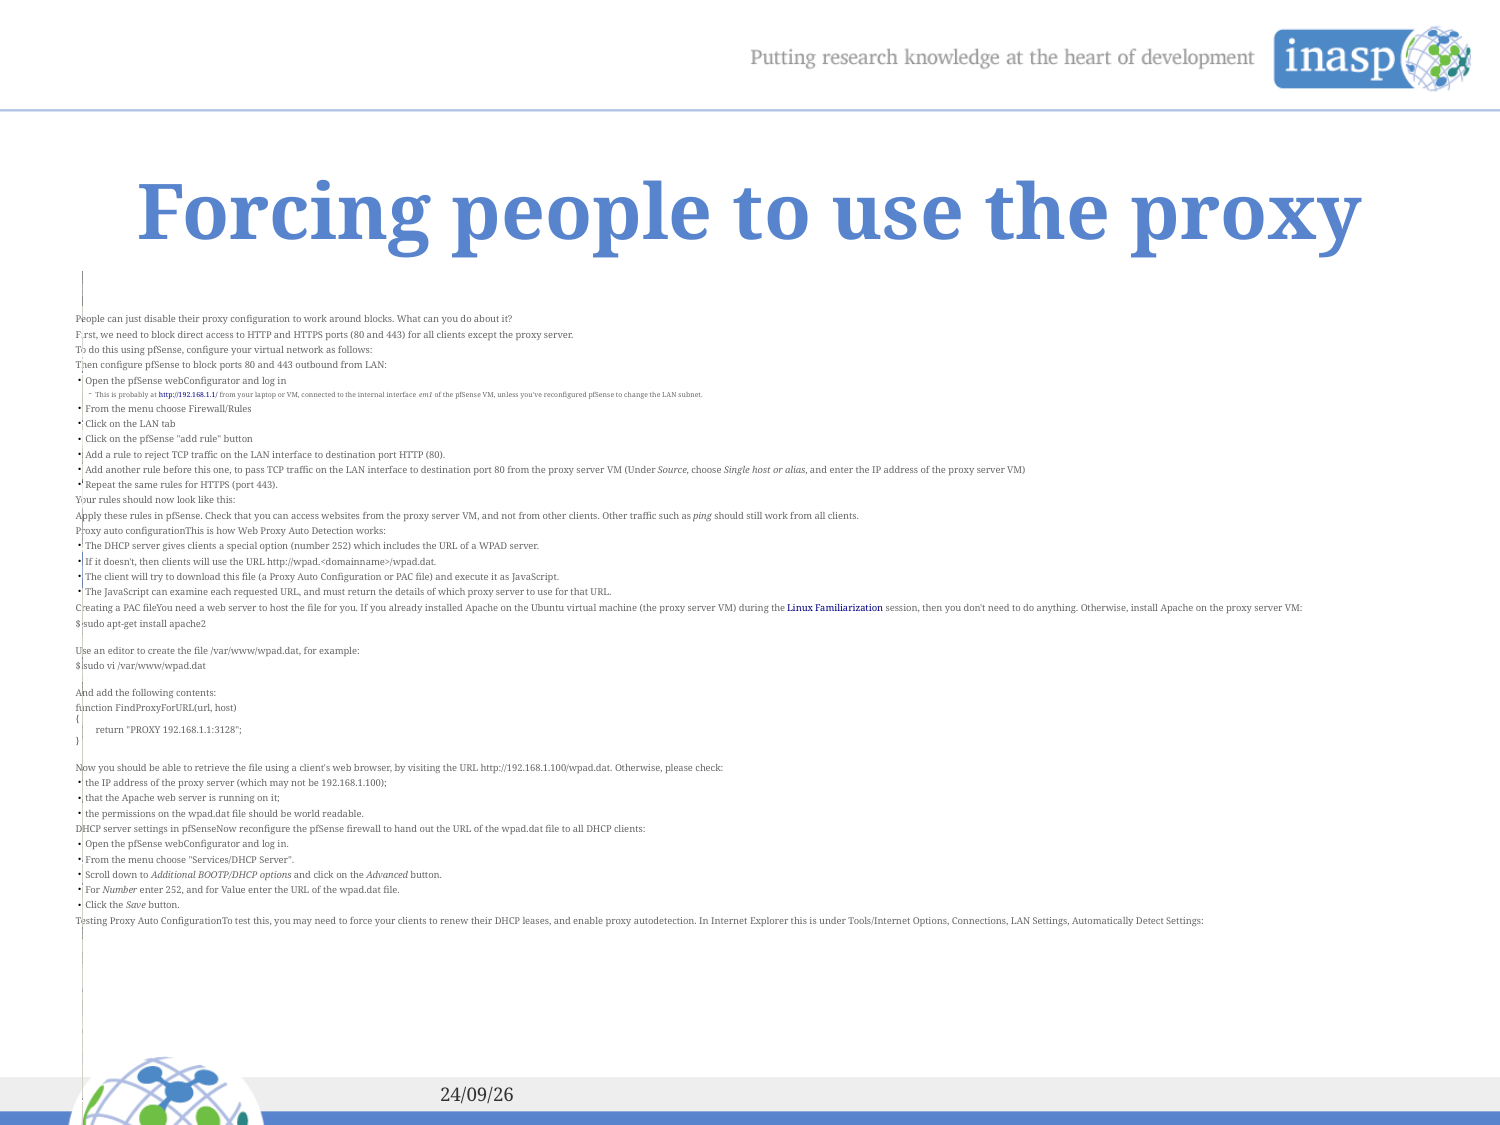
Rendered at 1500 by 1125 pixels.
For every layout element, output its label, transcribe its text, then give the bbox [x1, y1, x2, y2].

title Forcing people to use the proxy [75, 129, 1426, 313]
picture [0, 0, 1500, 1125]
list People can just disable their proxy configuration to work around blocks. What can you do about it? First, we need to block direct access to HTTP and HTTPS ports (80 and 443) for all clients except the proxy server. To do this using pfSense, configure your virtual network as follows: Then configure pfSense to block ports 80 and 443 outbound from LAN: Open the pfSense webConfigurator and log in This is probably at http://192.168.1.1/ from your laptop or VM, connected to the internal interface em1 of the pfSense VM, unless you've reconfigured pfSense to change the LAN subnet. From the menu choose Firewall/Rules Click on the LAN tab Click on the pfSense "add rule" button Add a rule to reject TCP traffic on the LAN interface to destination port HTTP (80). Add another rule before this one, to pass TCP traffic on the LAN interface to destination port 80 from the proxy server VM (Under Source, choose Single host or alias, and enter the IP address of the proxy server VM) Repeat the same rules for HTTPS (port 443). Your rules should now look like this: Apply these rules in pfSense. Check that you can access websites from the proxy server VM, and not from other clients. Other traffic such as ping should still work from all clients. Proxy auto configurationThis is how Web Proxy Auto Detection works: The DHCP server gives clients a special option (number 252) which includes the URL of a WPAD server. If it doesn't, then clients will use the URL http://wpad.<domainname>/wpad.dat. The client will try to download this file (a Proxy Auto Configuration or PAC file) and execute it as JavaScript. The JavaScript can examine each requested URL, and must return the details of which proxy server to use for that URL. Creating a PAC fileYou need a web server to host the file for you. If you already installed Apache on the Ubuntu virtual machine (the proxy server VM) during the Linux Familiarization session, then you don't need to do anything. Otherwise, install Apache on the proxy server VM: $ sudo apt-get install apache2 Use an editor to create the file /var/www/wpad.dat, for example: $ sudo vi /var/www/wpad.dat And add the following contents: function FindProxyForURL(url, host) { return "PROXY 192.168.1.1:3128"; } Now you should be able to retrieve the file using a client's web browser, by visiting the URL http://192.168.1.100/wpad.dat. Otherwise, please check: the IP address of the proxy server (which may not be 192.168.1.100); that the Apache web server is running on it; the permissions on the wpad.dat file should be world readable. DHCP server settings in pfSenseNow reconfigure the pfSense firewall to hand out the URL of the wpad.dat file to all DHCP clients: Open the pfSense webConfigurator and log in. From the menu choose "Services/DHCP Server". Scroll down to Additional BOOTP/DHCP options and click on the Advanced button. For Number enter 252, and for Value enter the URL of the wpad.dat file. Click the Save button. Testing Proxy Auto ConfigurationTo test this, you may need to force your clients to renew their DHCP leases, and enable proxy autodetection. In Internet Explorer this is under Tools/Internet Options, Connections, LAN Settings, Automatically Detect Settings: [83, 313, 1426, 967]
